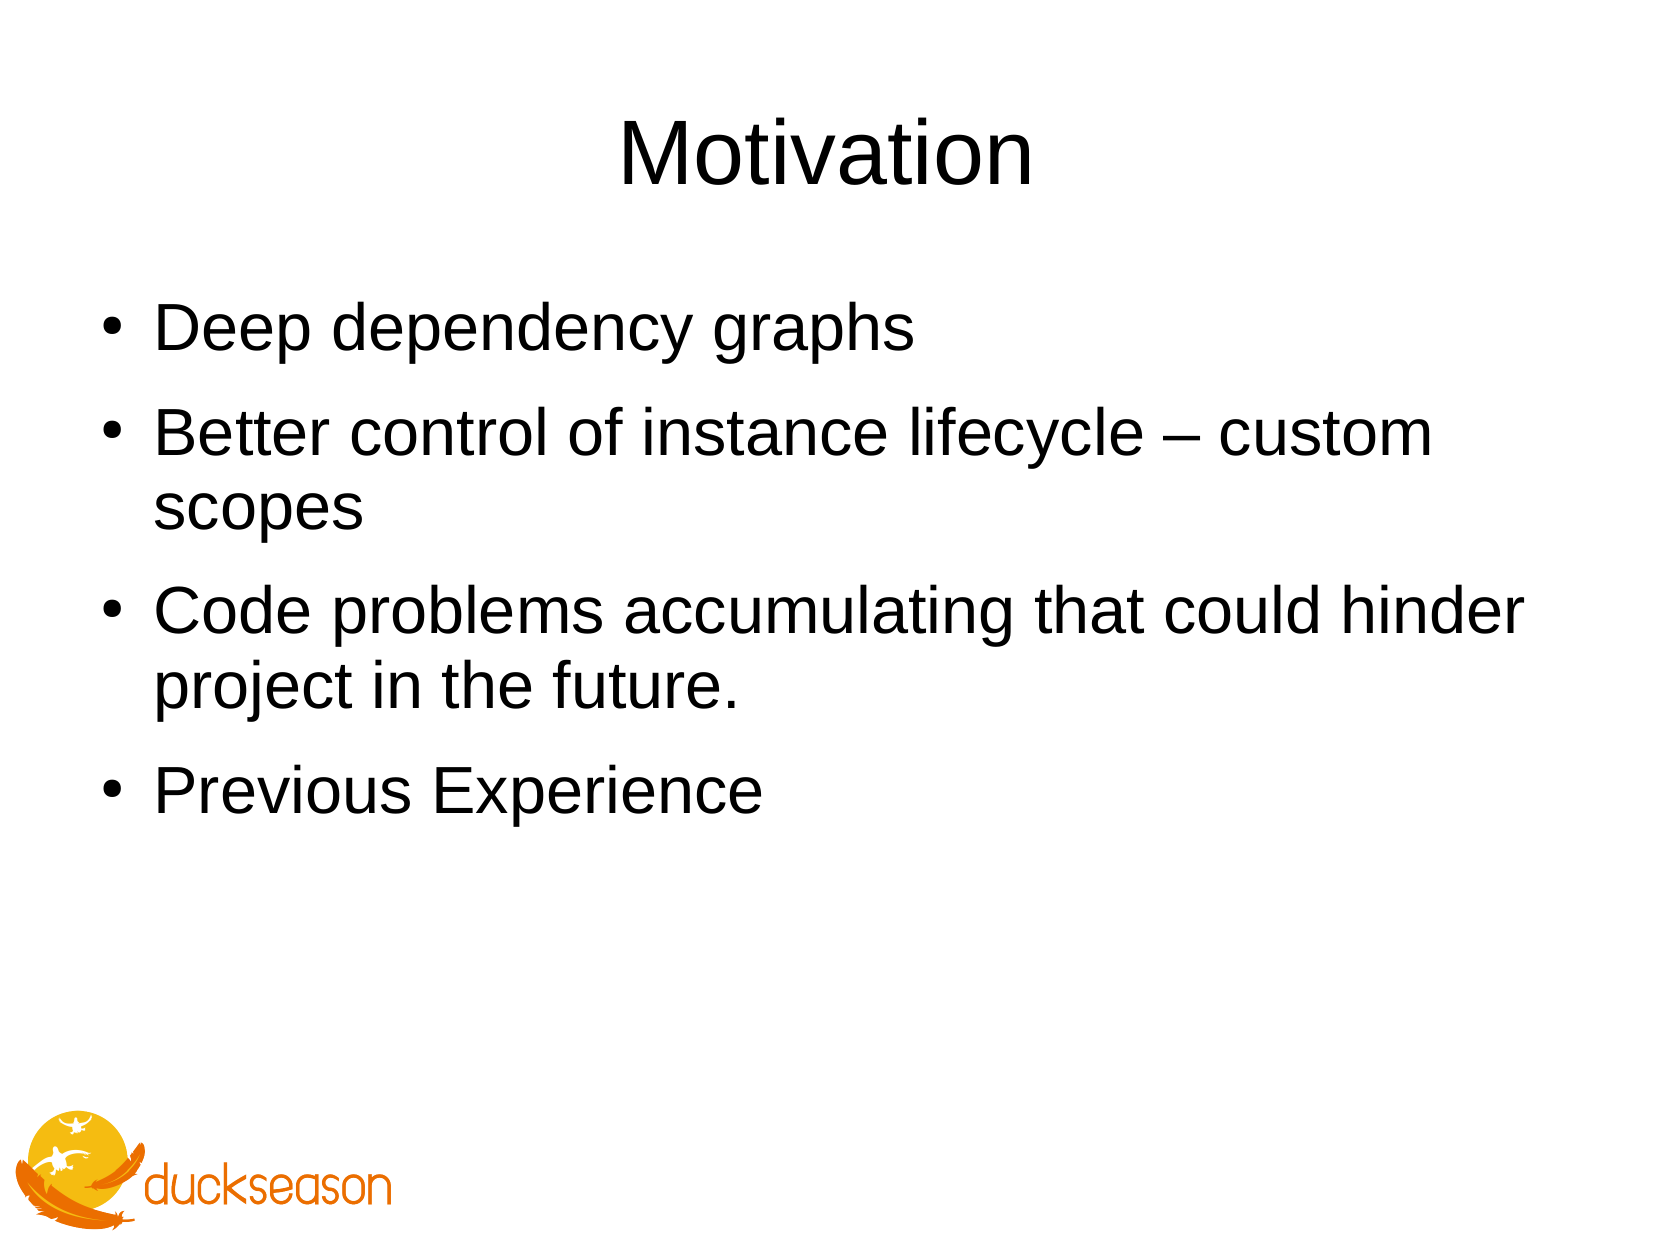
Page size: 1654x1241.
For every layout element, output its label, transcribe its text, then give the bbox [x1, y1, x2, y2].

picture [15, 1110, 391, 1231]
list Deep dependency graphs Better control of instance lifecycle – custom scopes Code problems accumulating that could hinder project in the future. Previous Experience [82, 290, 1571, 1010]
title Motivation [82, 49, 1571, 257]
